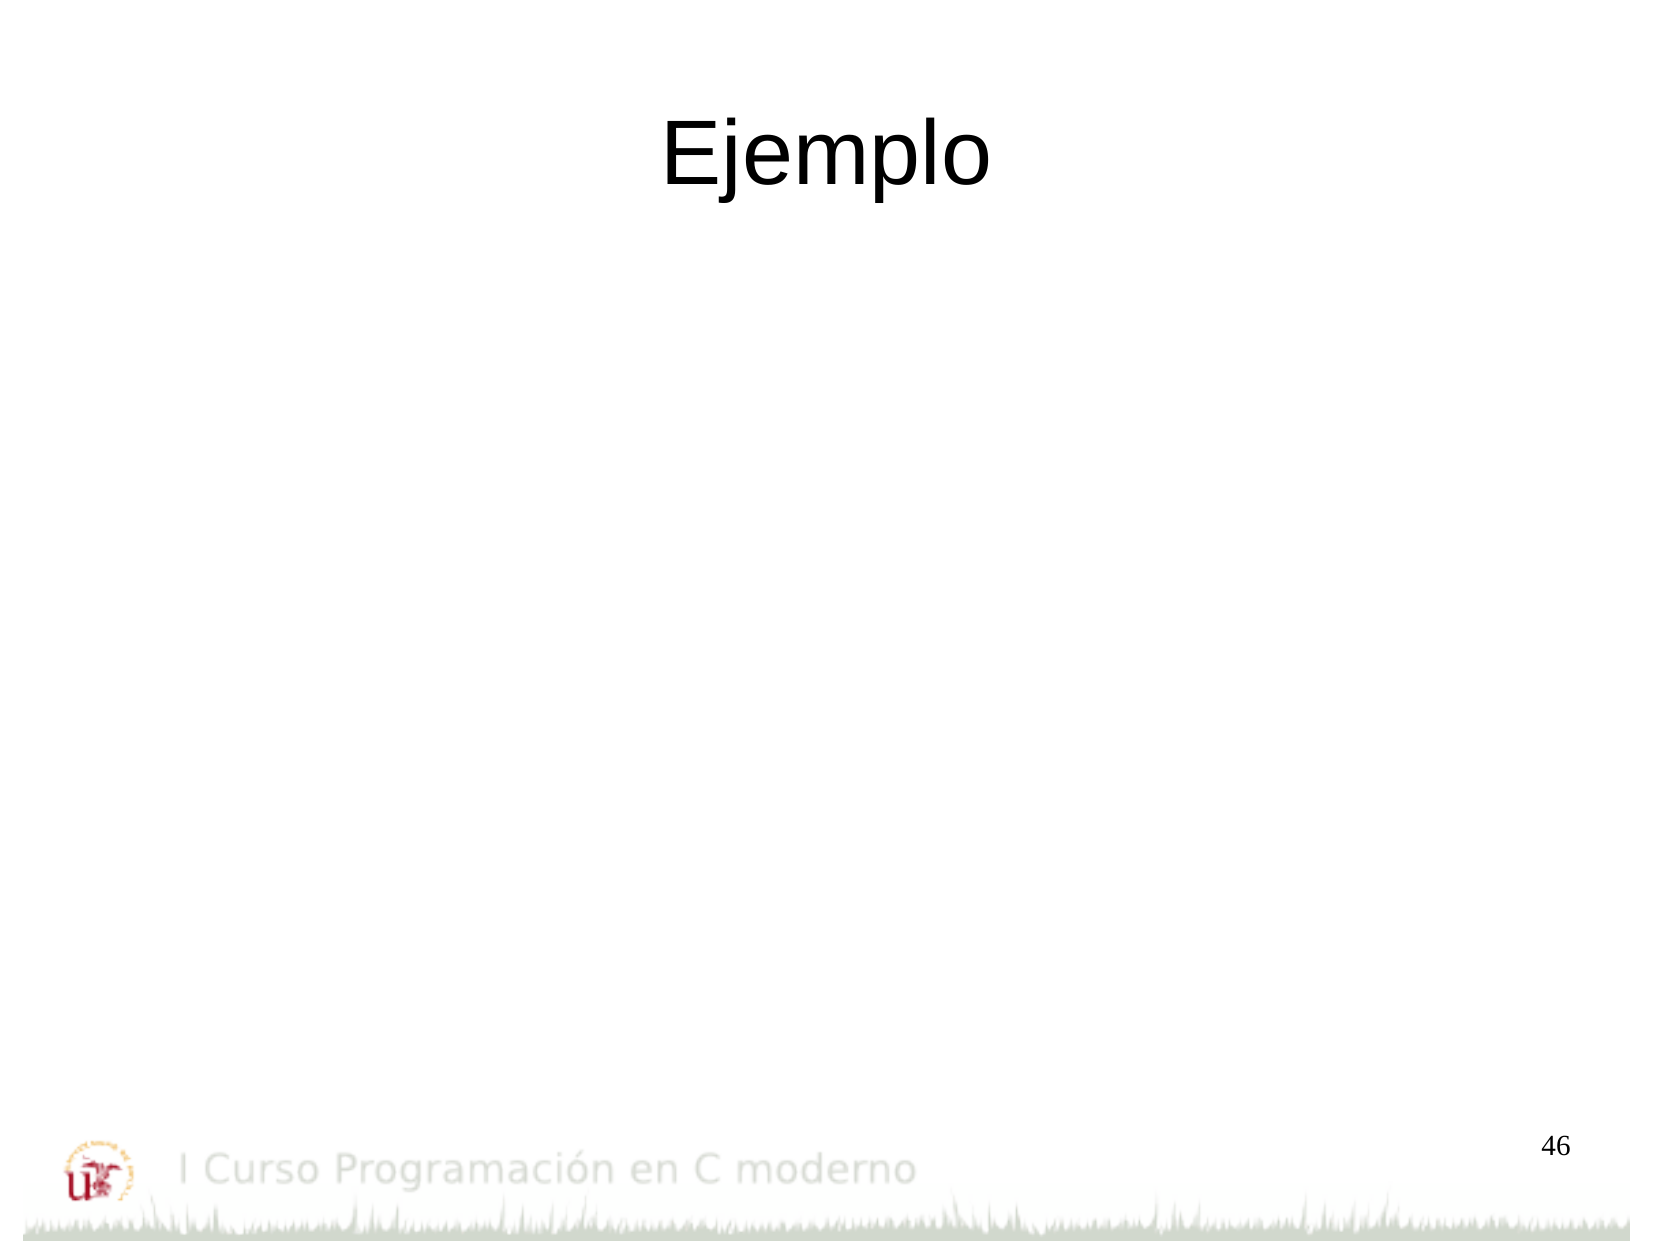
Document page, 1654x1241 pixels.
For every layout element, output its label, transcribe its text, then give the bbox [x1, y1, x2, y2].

title Ejemplo [82, 49, 1571, 257]
picture [23, 1136, 1630, 1241]
